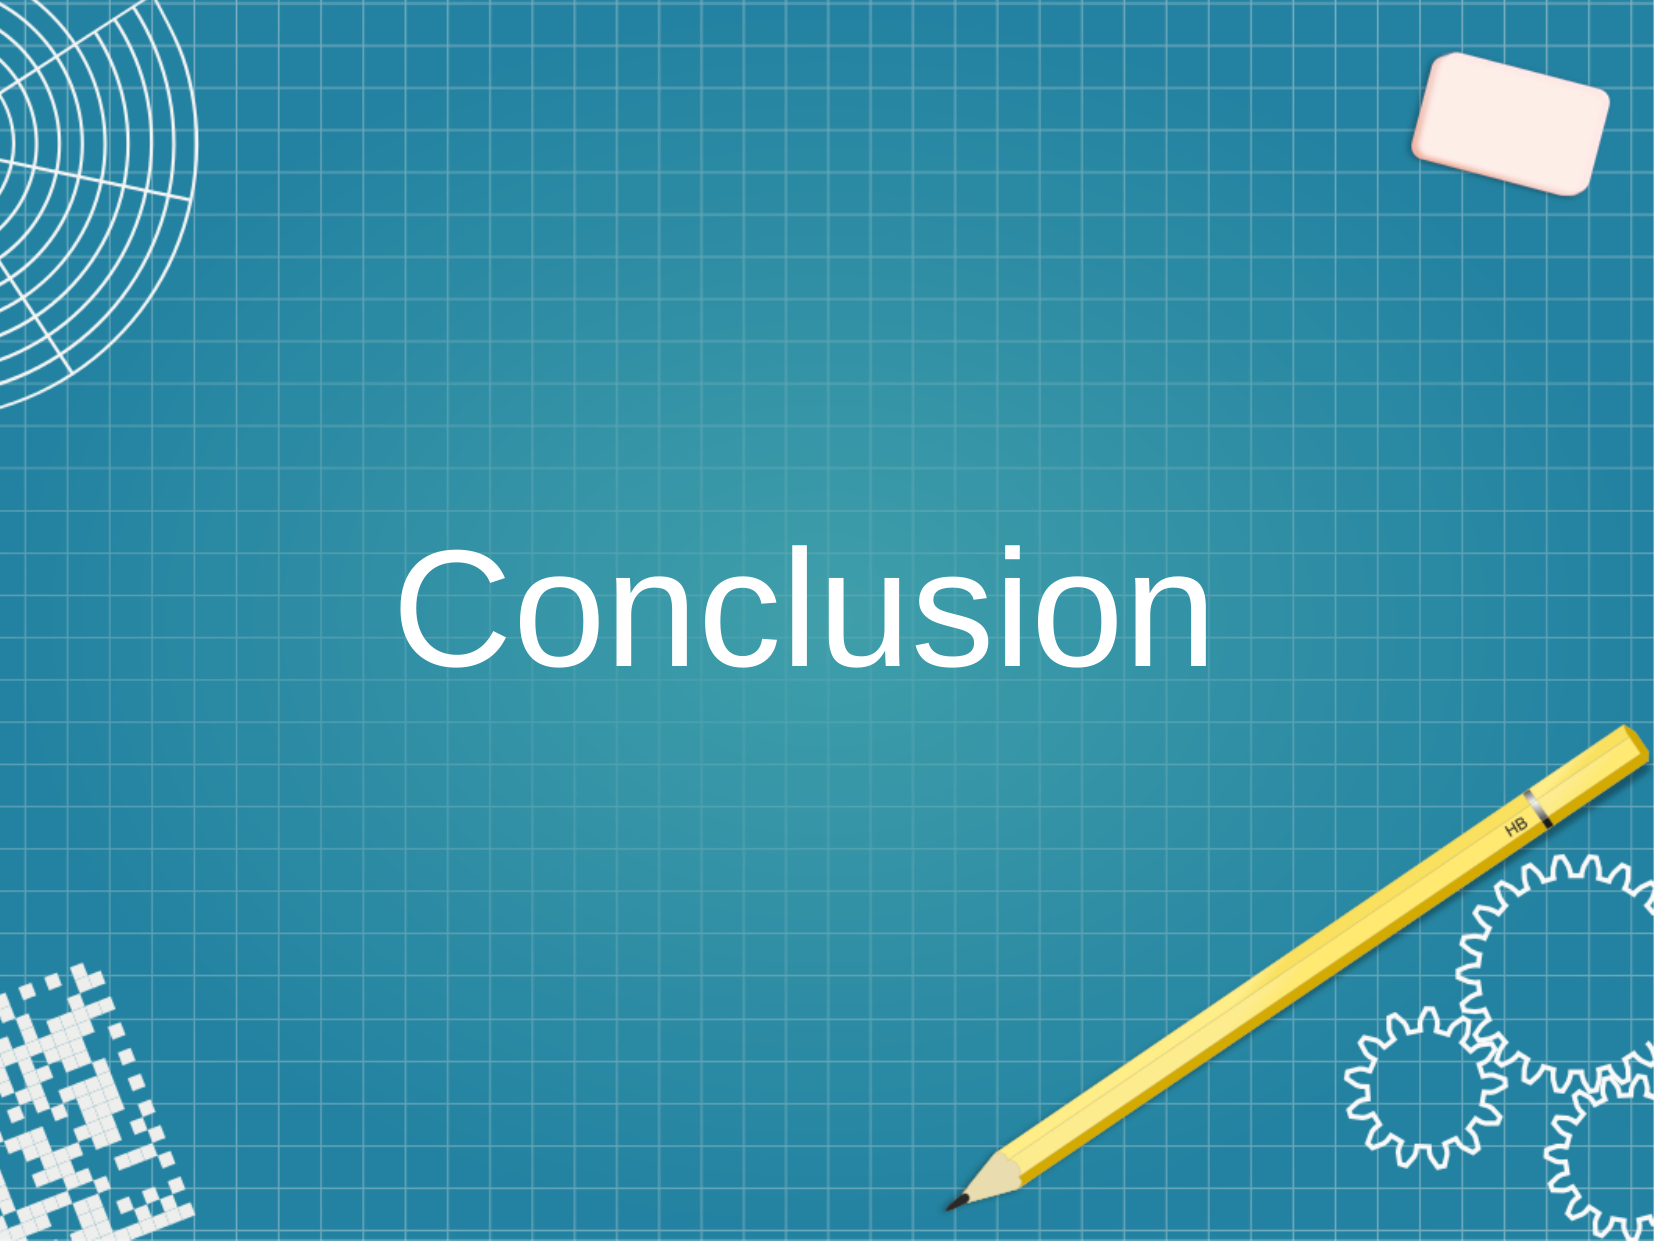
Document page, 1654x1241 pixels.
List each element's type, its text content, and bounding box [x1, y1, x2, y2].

text_box Conclusion [377, 507, 1359, 709]
picture [0, 0, 1654, 1241]
